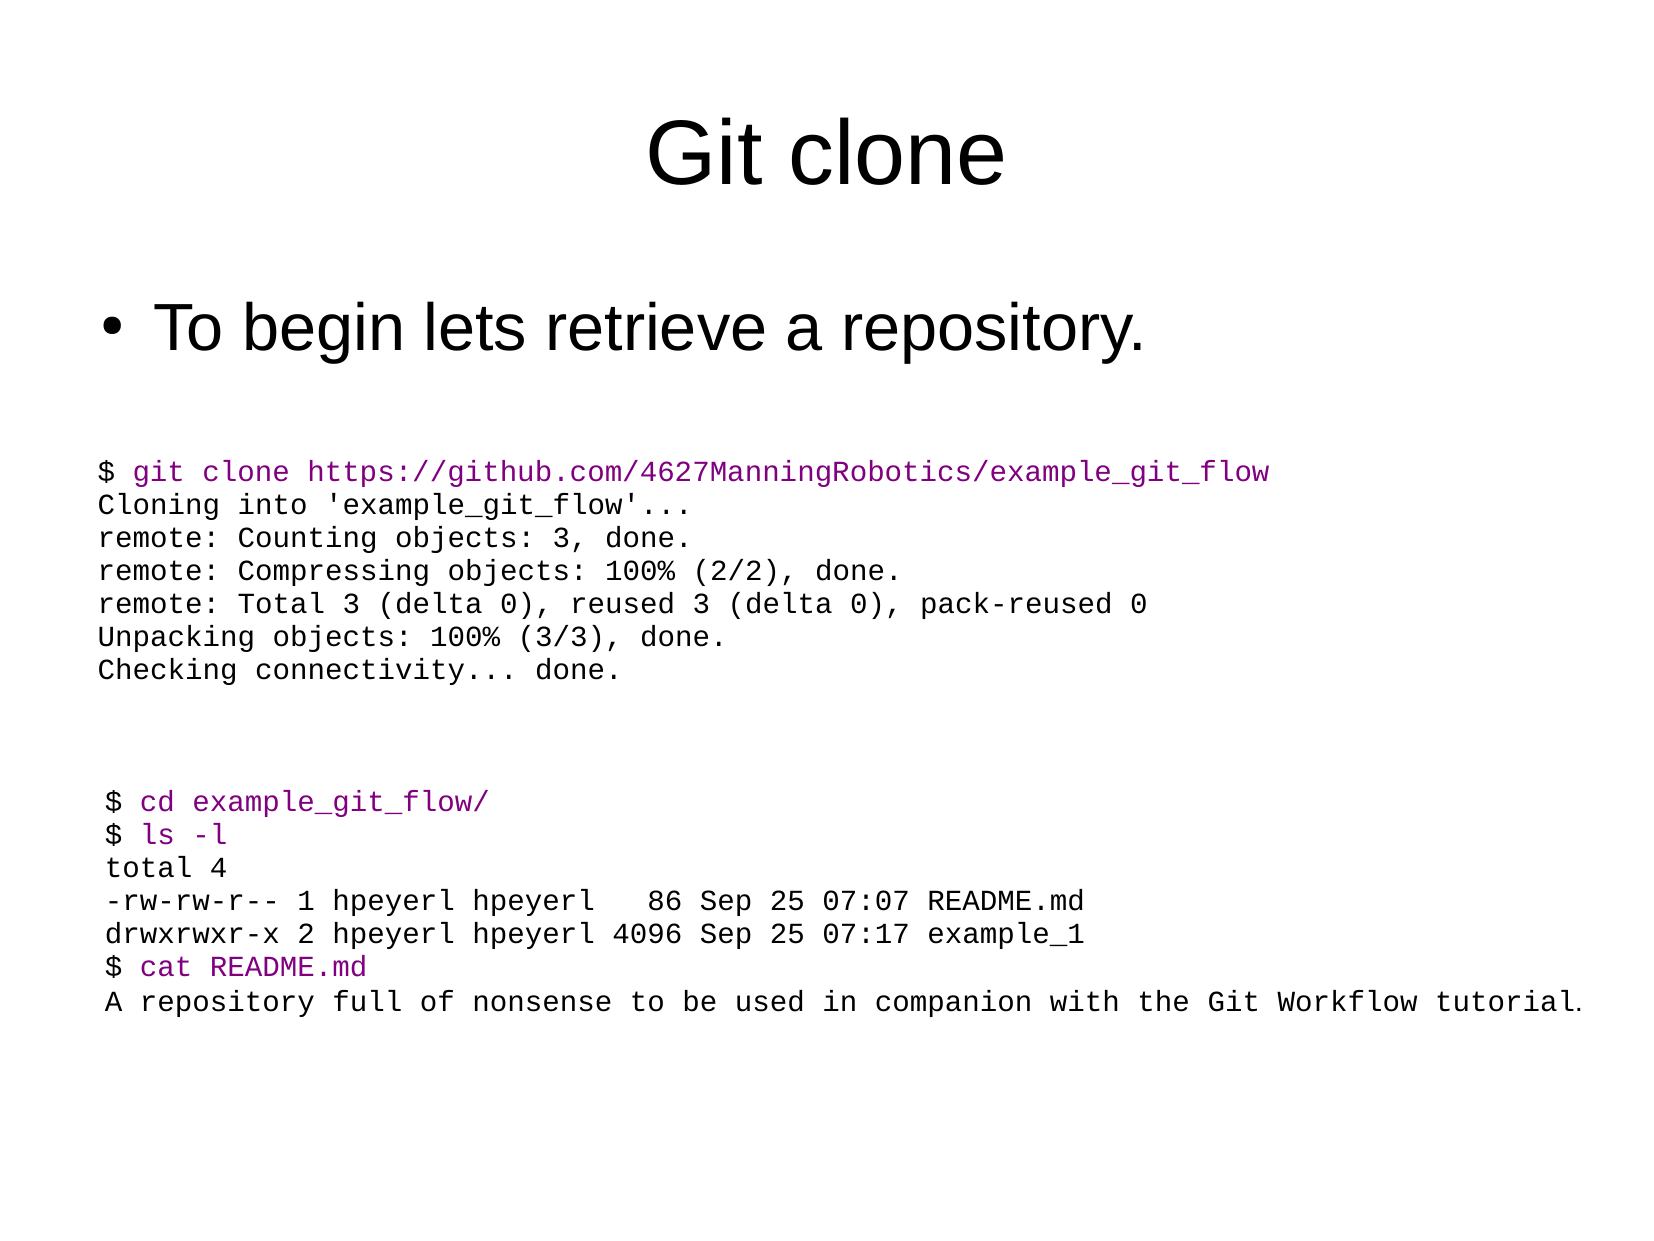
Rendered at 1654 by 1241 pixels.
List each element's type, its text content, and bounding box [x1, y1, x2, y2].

text_box $ cd example_git_flow/ $ ls -l total 4 -rw-rw-r-- 1 hpeyerl hpeyerl 86 Sep 25 07:07 README.md drwxrwxr-x 2 hpeyerl hpeyerl 4096 Sep 25 07:17 example_1 $ cat README.md A repository full of nonsense to be used in companion with the Git Workflow tutorial. [90, 780, 1596, 1005]
list To begin lets retrieve a repository. [82, 290, 1571, 1010]
title Git clone [82, 49, 1571, 257]
